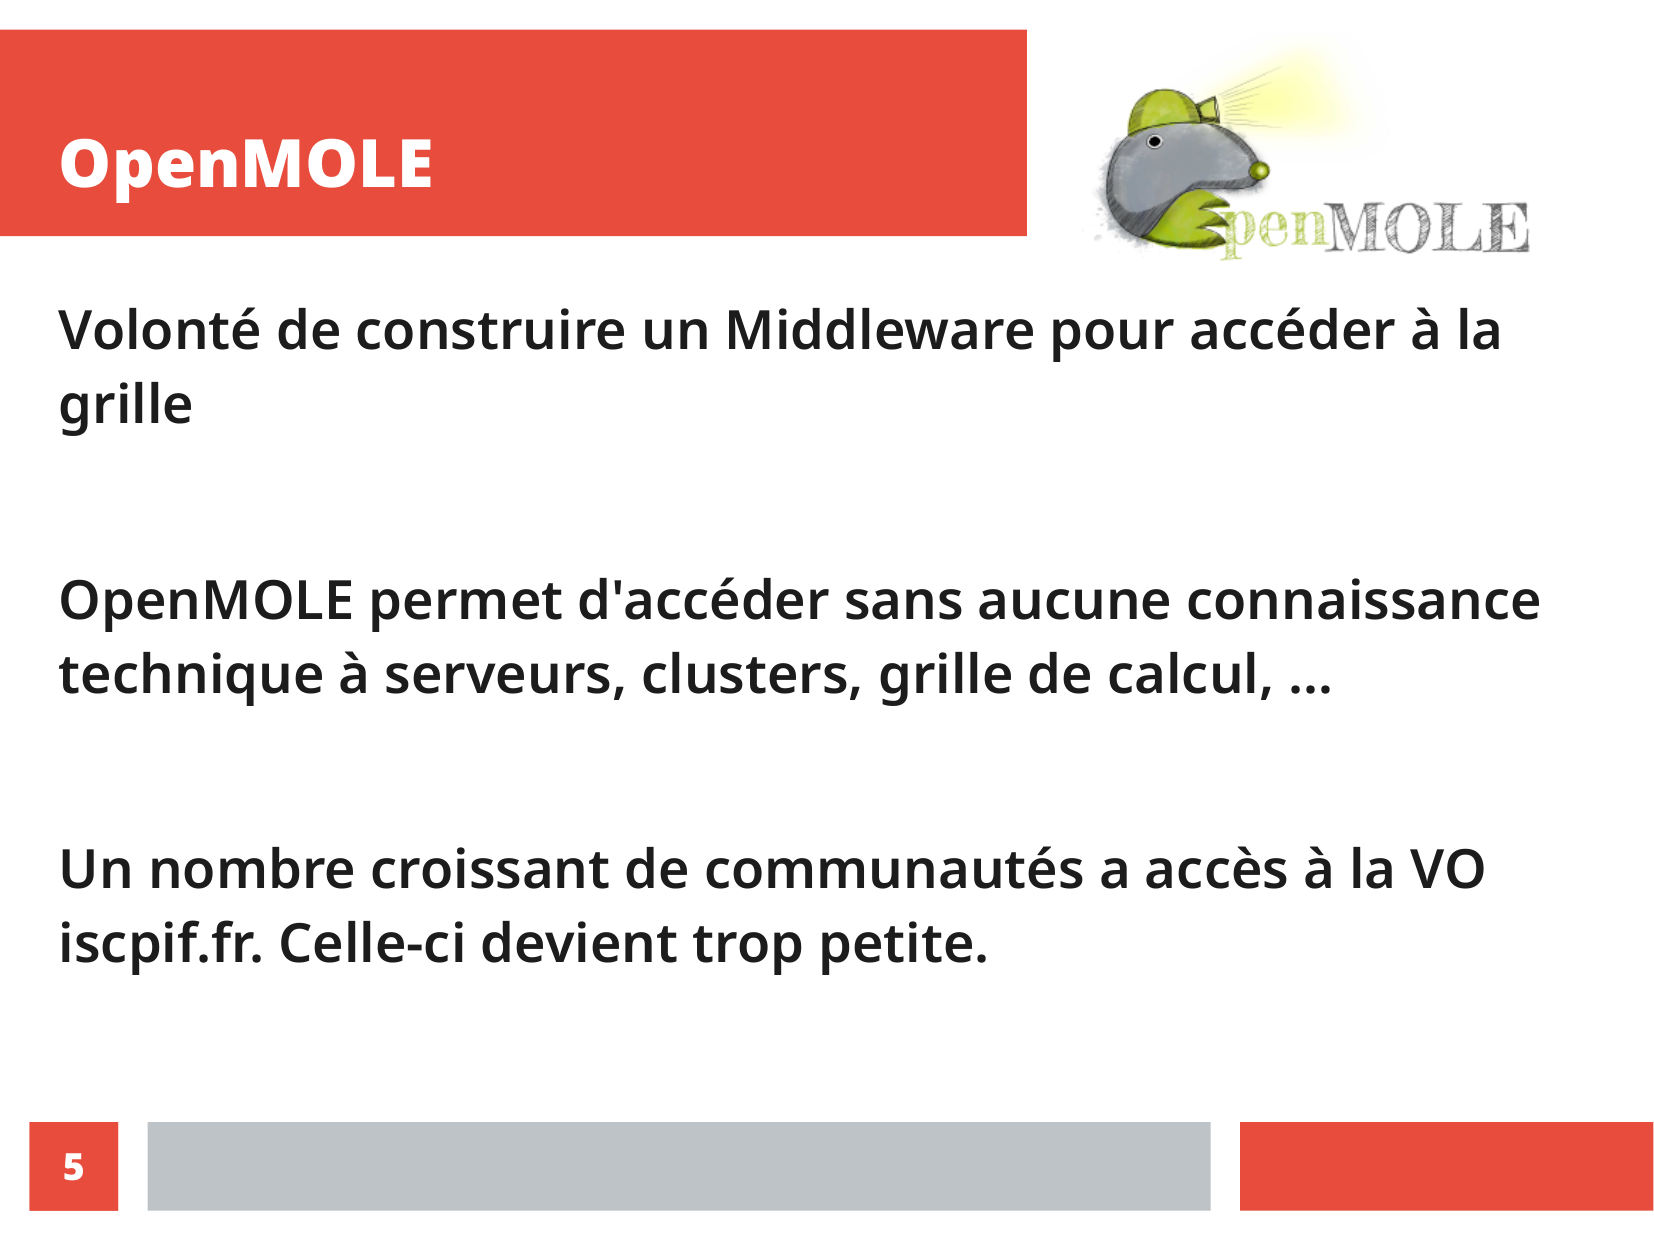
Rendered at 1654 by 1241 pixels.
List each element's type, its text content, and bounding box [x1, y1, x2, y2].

picture [1027, 17, 1595, 302]
list Volonté de construire un Middleware pour accéder à la grille OpenMOLE permet d'accéder sans aucune connaissance technique à serveurs, clusters, grille de calcul, … Un nombre croissant de communautés a accès à la VO iscpif.fr. Celle-ci devient trop petite. [59, 291, 1565, 1063]
title OpenMOLE [59, 59, 1027, 207]
